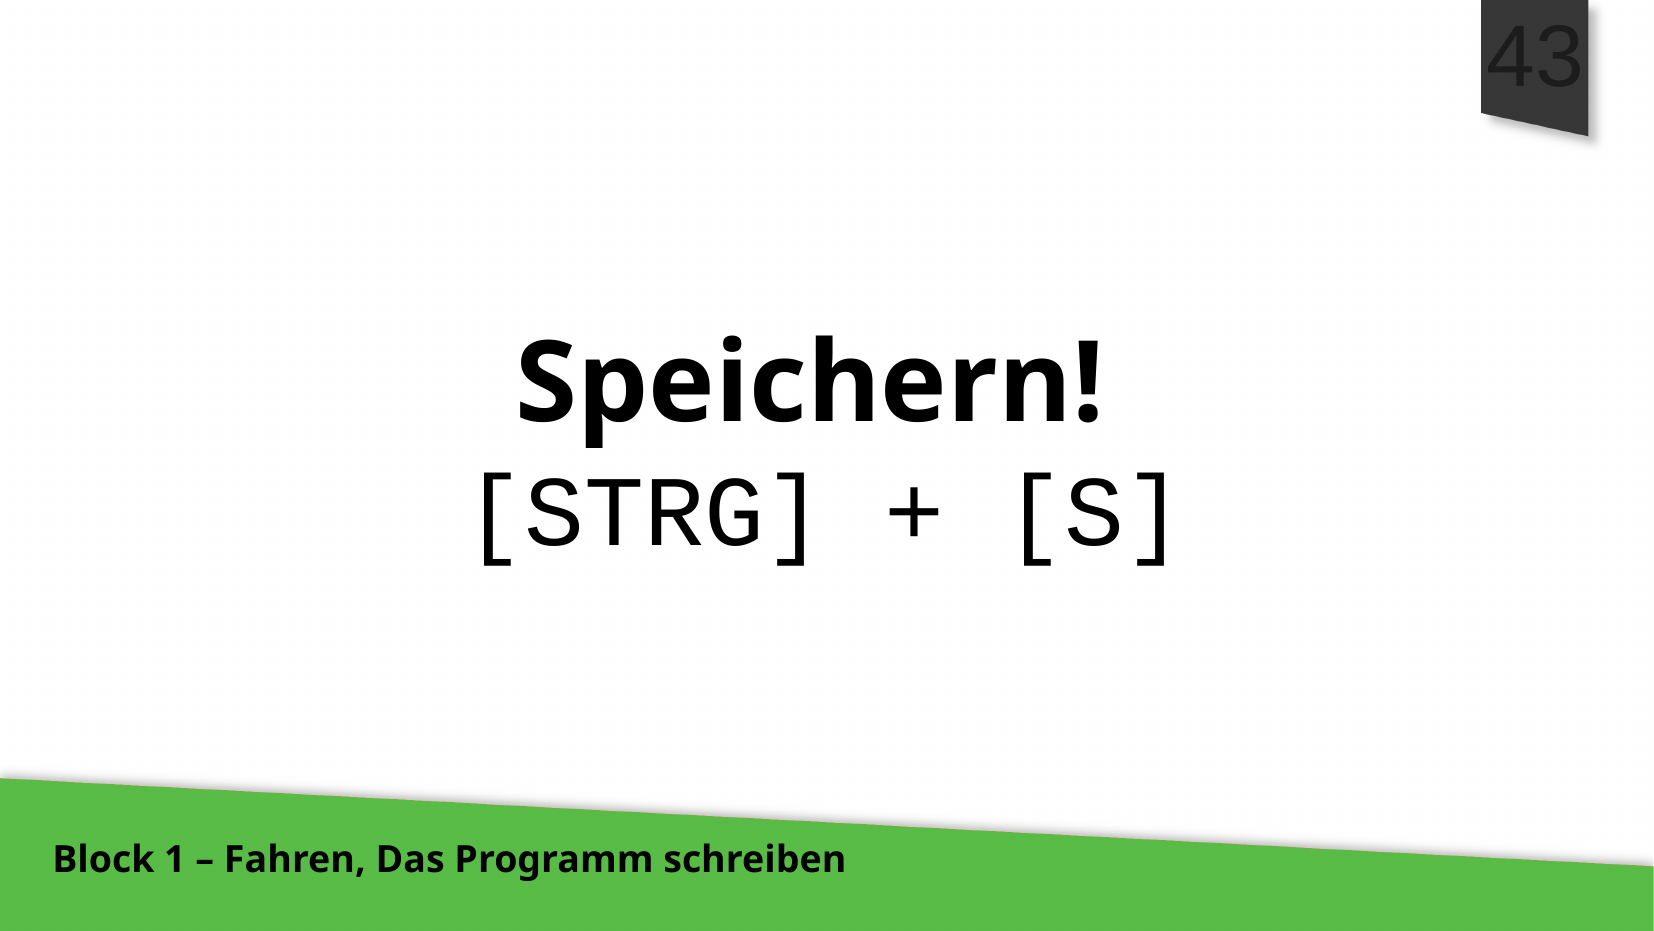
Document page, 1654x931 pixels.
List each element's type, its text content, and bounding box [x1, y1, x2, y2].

title Speichern! [120, 300, 1501, 456]
text_box [STRG] + [S] [450, 455, 1201, 697]
picture [0, 0, 1654, 931]
text_box <number> [923, 0, 1599, 141]
text_box Block 1 – Fahren, Das Programm schreiben [37, 825, 863, 901]
